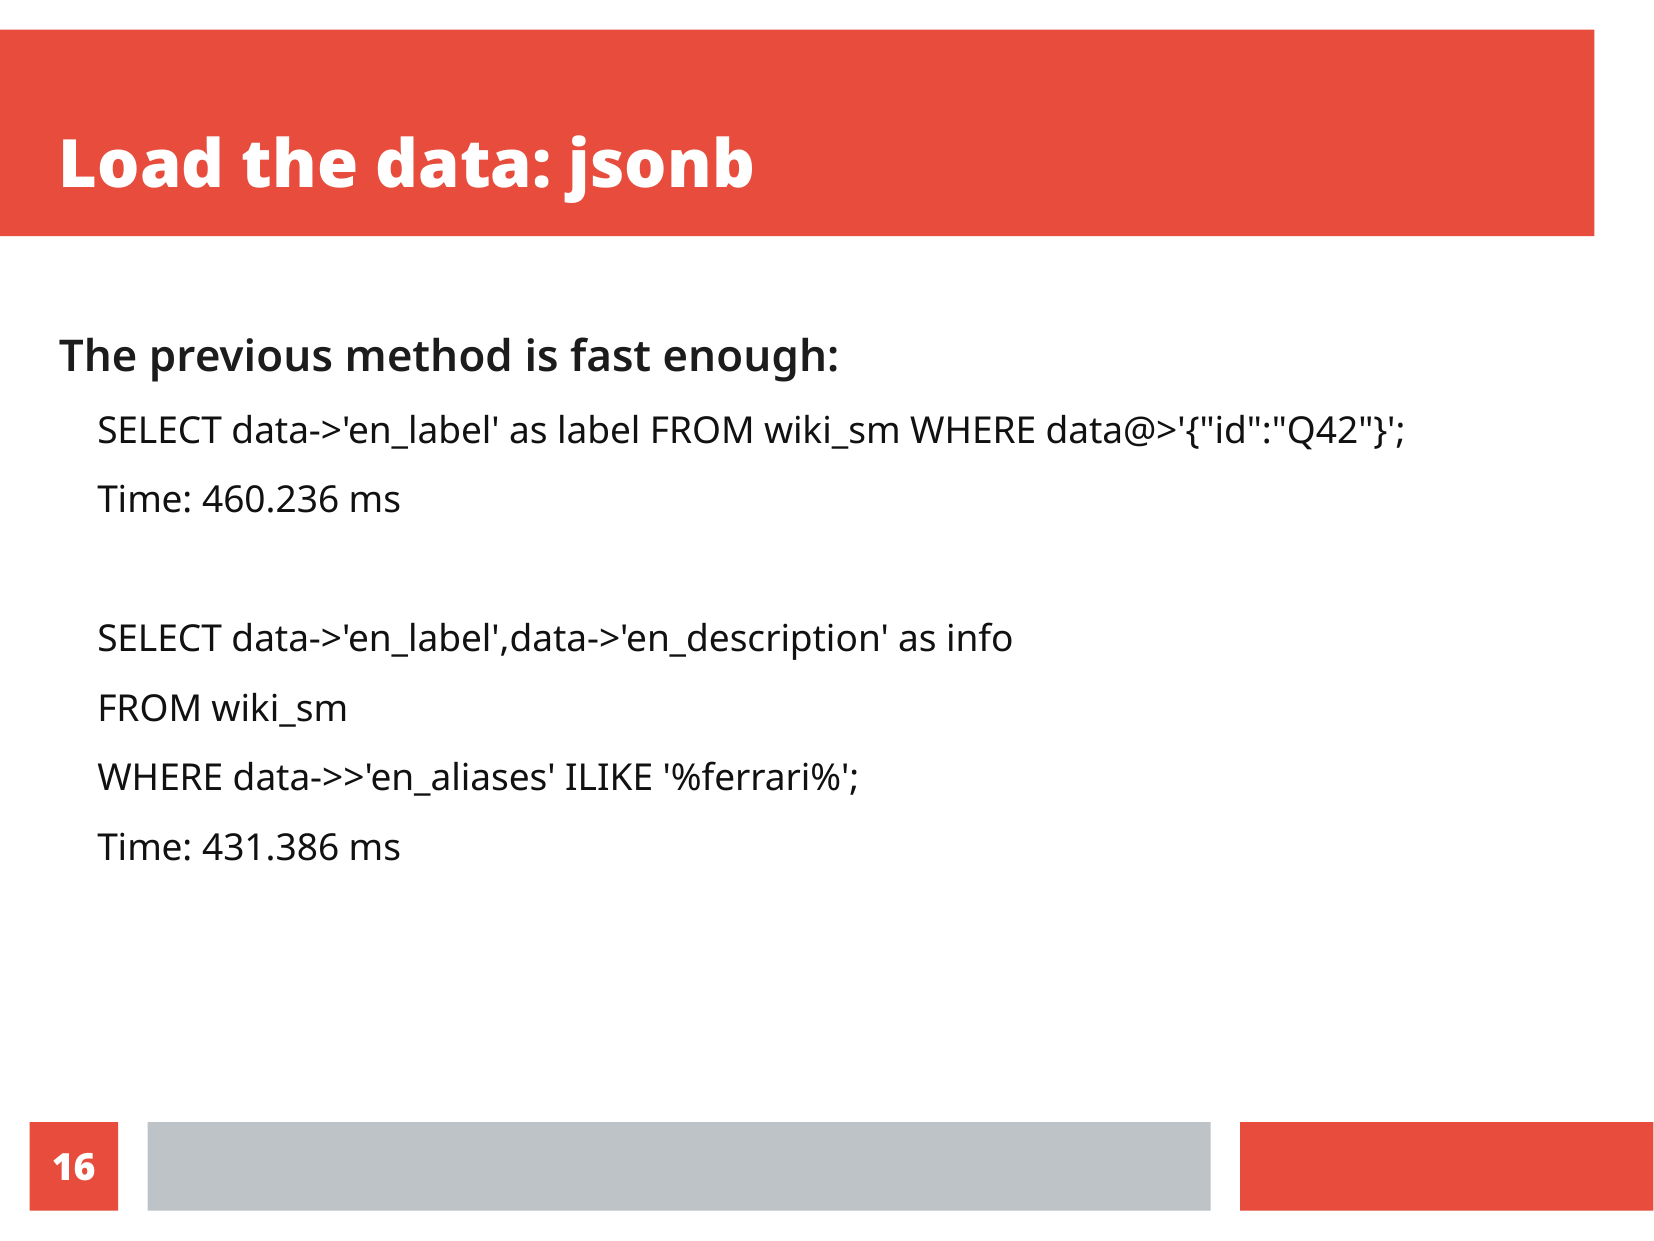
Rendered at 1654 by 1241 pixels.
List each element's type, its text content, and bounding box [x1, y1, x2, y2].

title Load the data: jsonb [59, 59, 1595, 207]
list The previous method is fast enough: SELECT data->'en_label' as label FROM wiki_sm WHERE data@>'{"id":"Q42"}'; Time: 460.236 ms SELECT data->'en_label',data->'en_description' as info FROM wiki_sm WHERE data->>'en_aliases' ILIKE '%ferrari%'; Time: 431.386 ms [59, 324, 1565, 1093]
